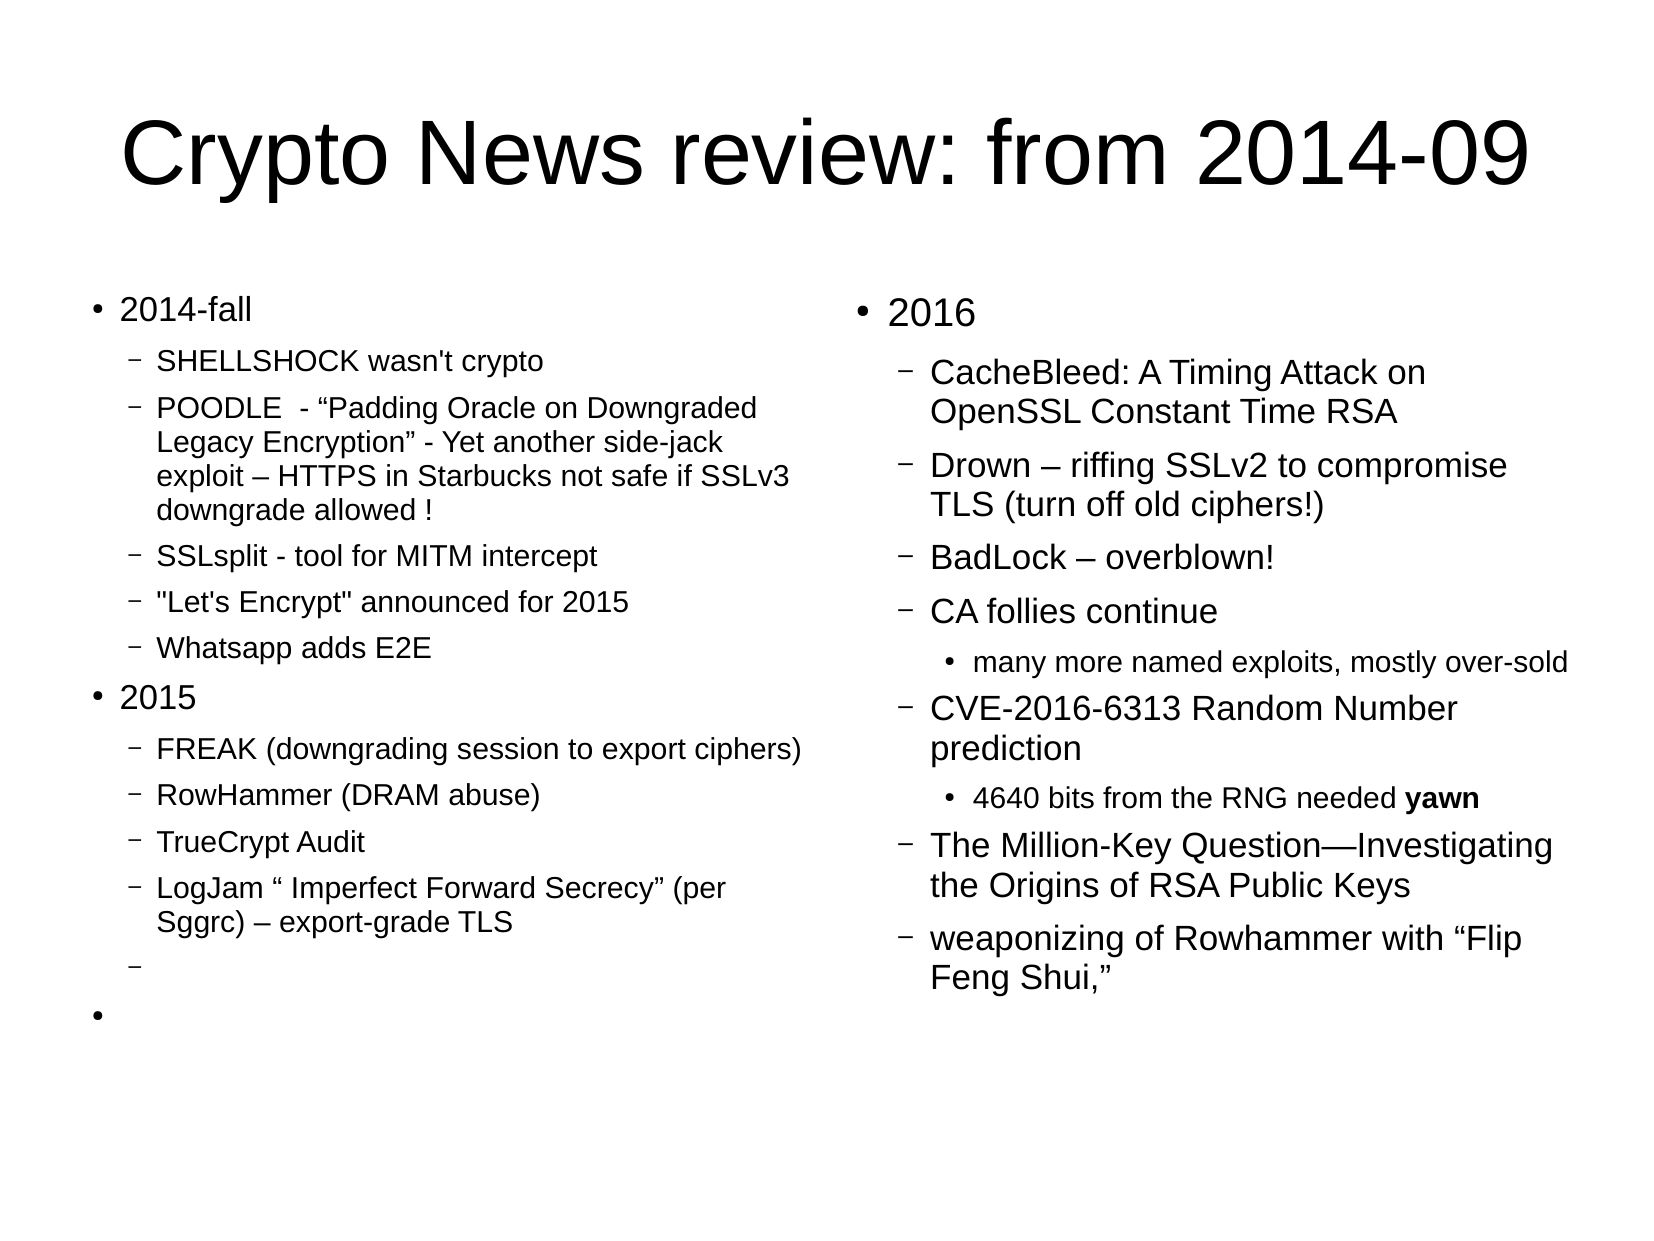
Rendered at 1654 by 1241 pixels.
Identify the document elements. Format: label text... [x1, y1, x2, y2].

list 2014-fall SHELLSHOCK wasn't crypto POODLE - “Padding Oracle on Downgraded Legacy Encryption” - Yet another side-jack exploit – HTTPS in Starbucks not safe if SSLv3 downgrade allowed ! SSLsplit - tool for MITM intercept "Let's Encrypt" announced for 2015 Whatsapp adds E2E 2015 FREAK (downgrading session to export ciphers) RowHammer (DRAM abuse) TrueCrypt Audit LogJam “ Imperfect Forward Secrecy” (per Sggrc) – export-grade TLS [82, 290, 809, 1010]
title Crypto News review: from 2014-09 [82, 49, 1571, 257]
list 2016 CacheBleed: A Timing Attack on OpenSSL Constant Time RSA Drown – riffing SSLv2 to compromise TLS (turn off old ciphers!) BadLock – overblown! CA follies continue many more named exploits, mostly over-sold CVE-2016-6313 Random Number prediction 4640 bits from the RNG needed yawn The Million-Key Question—Investigating the Origins of RSA Public Keys weaponizing of Rowhammer with “Flip Feng Shui,” [845, 290, 1572, 1010]
